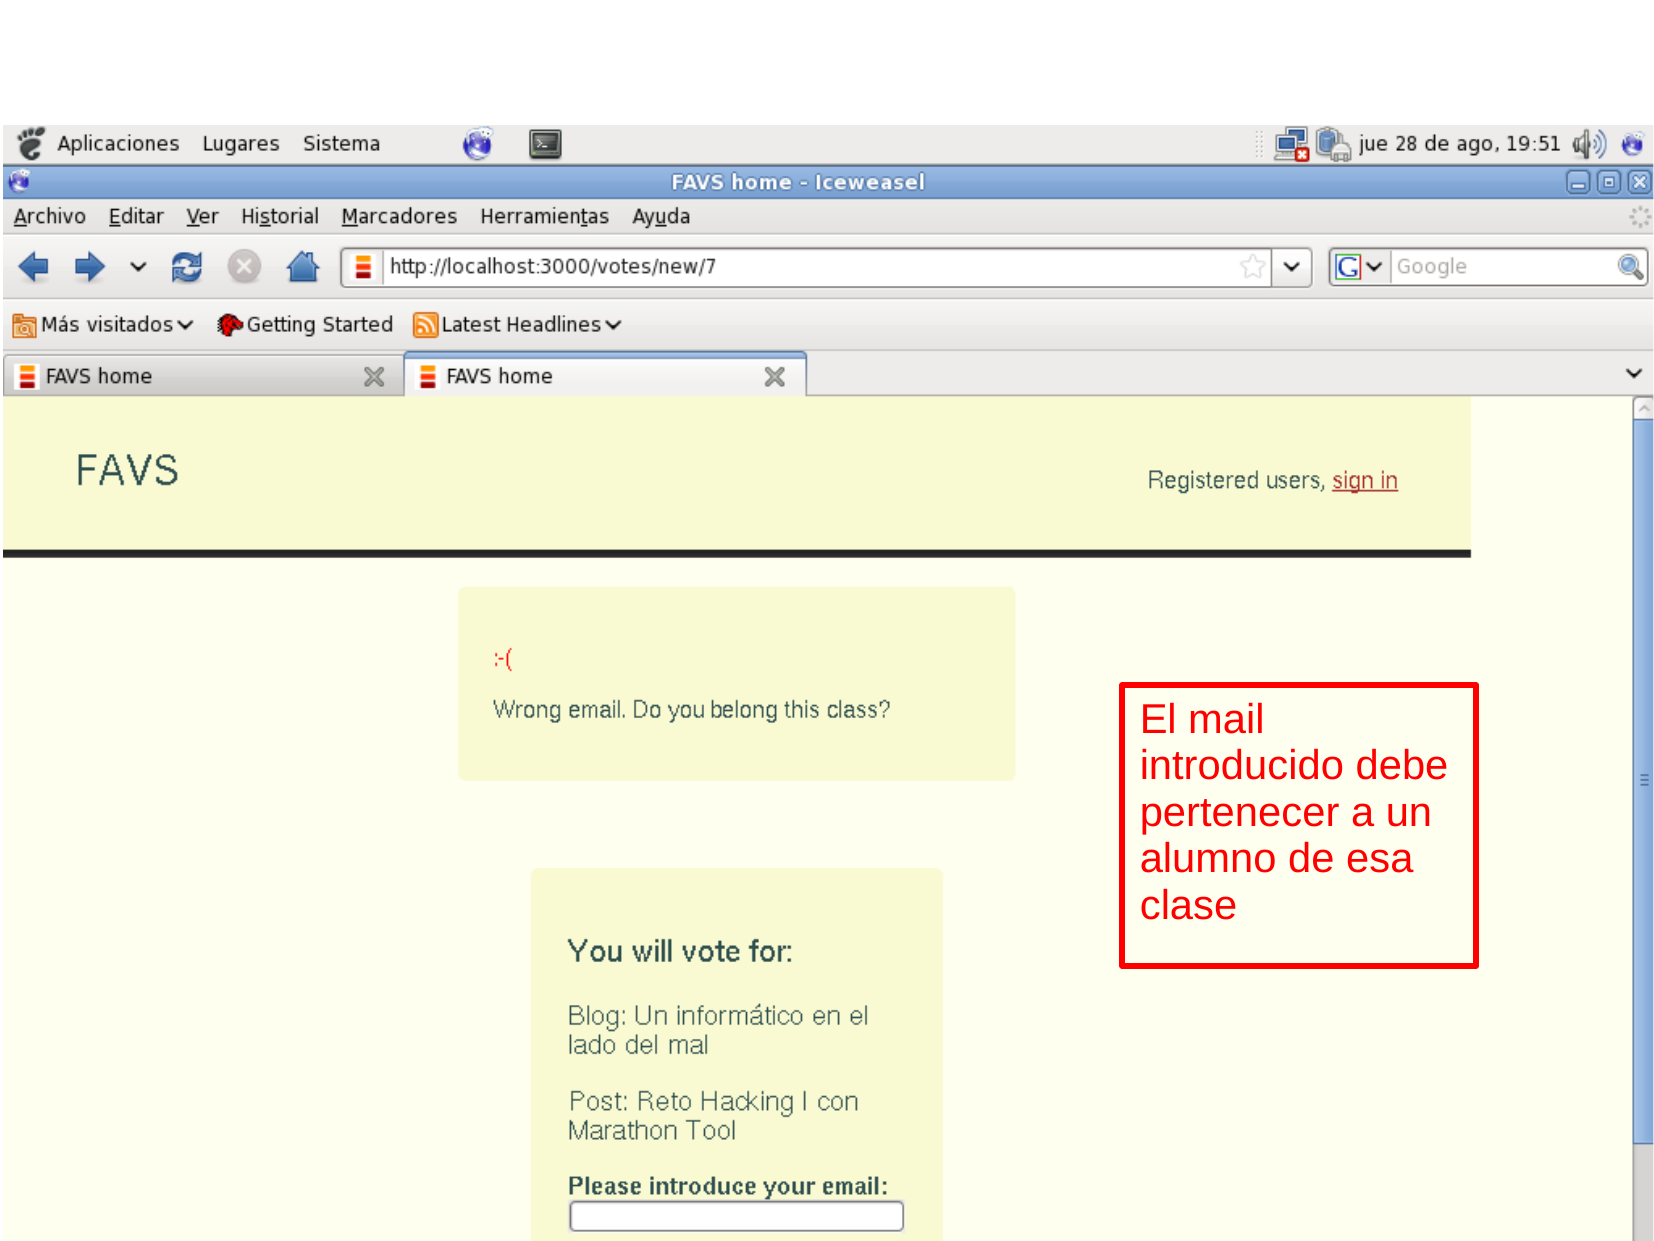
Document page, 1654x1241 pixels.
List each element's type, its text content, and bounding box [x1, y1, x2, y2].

picture [3, 125, 1654, 1241]
text_box El mail introducido debe pertenecer a un alumno de esa clase [1122, 685, 1477, 966]
